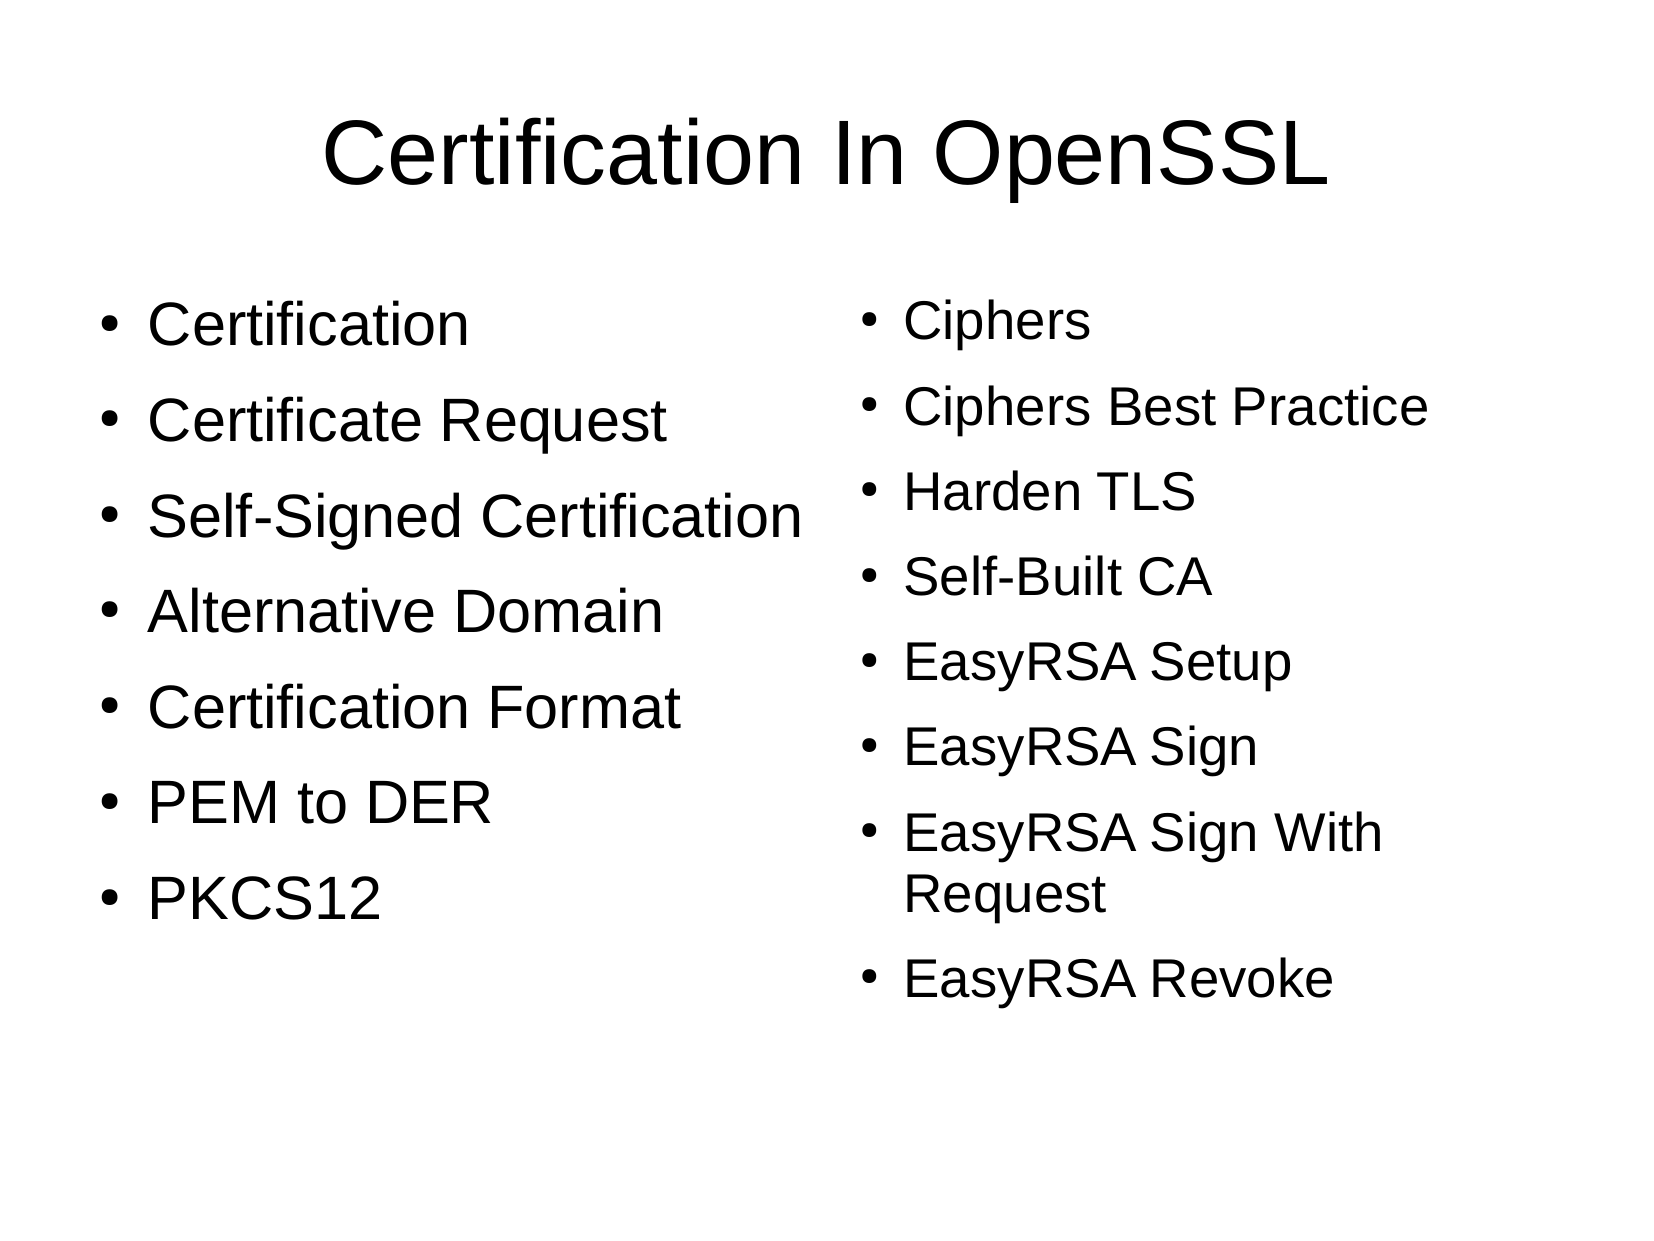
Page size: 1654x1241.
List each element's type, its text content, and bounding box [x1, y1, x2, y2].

list Certification Certificate Request Self-Signed Certification Alternative Domain Certification Format PEM to DER PKCS12 [82, 290, 809, 1010]
list Ciphers Ciphers Best Practice Harden TLS Self-Built CA EasyRSA Setup EasyRSA Sign EasyRSA Sign With Request EasyRSA Revoke [845, 290, 1572, 1010]
title Certification In OpenSSL [82, 49, 1571, 257]
